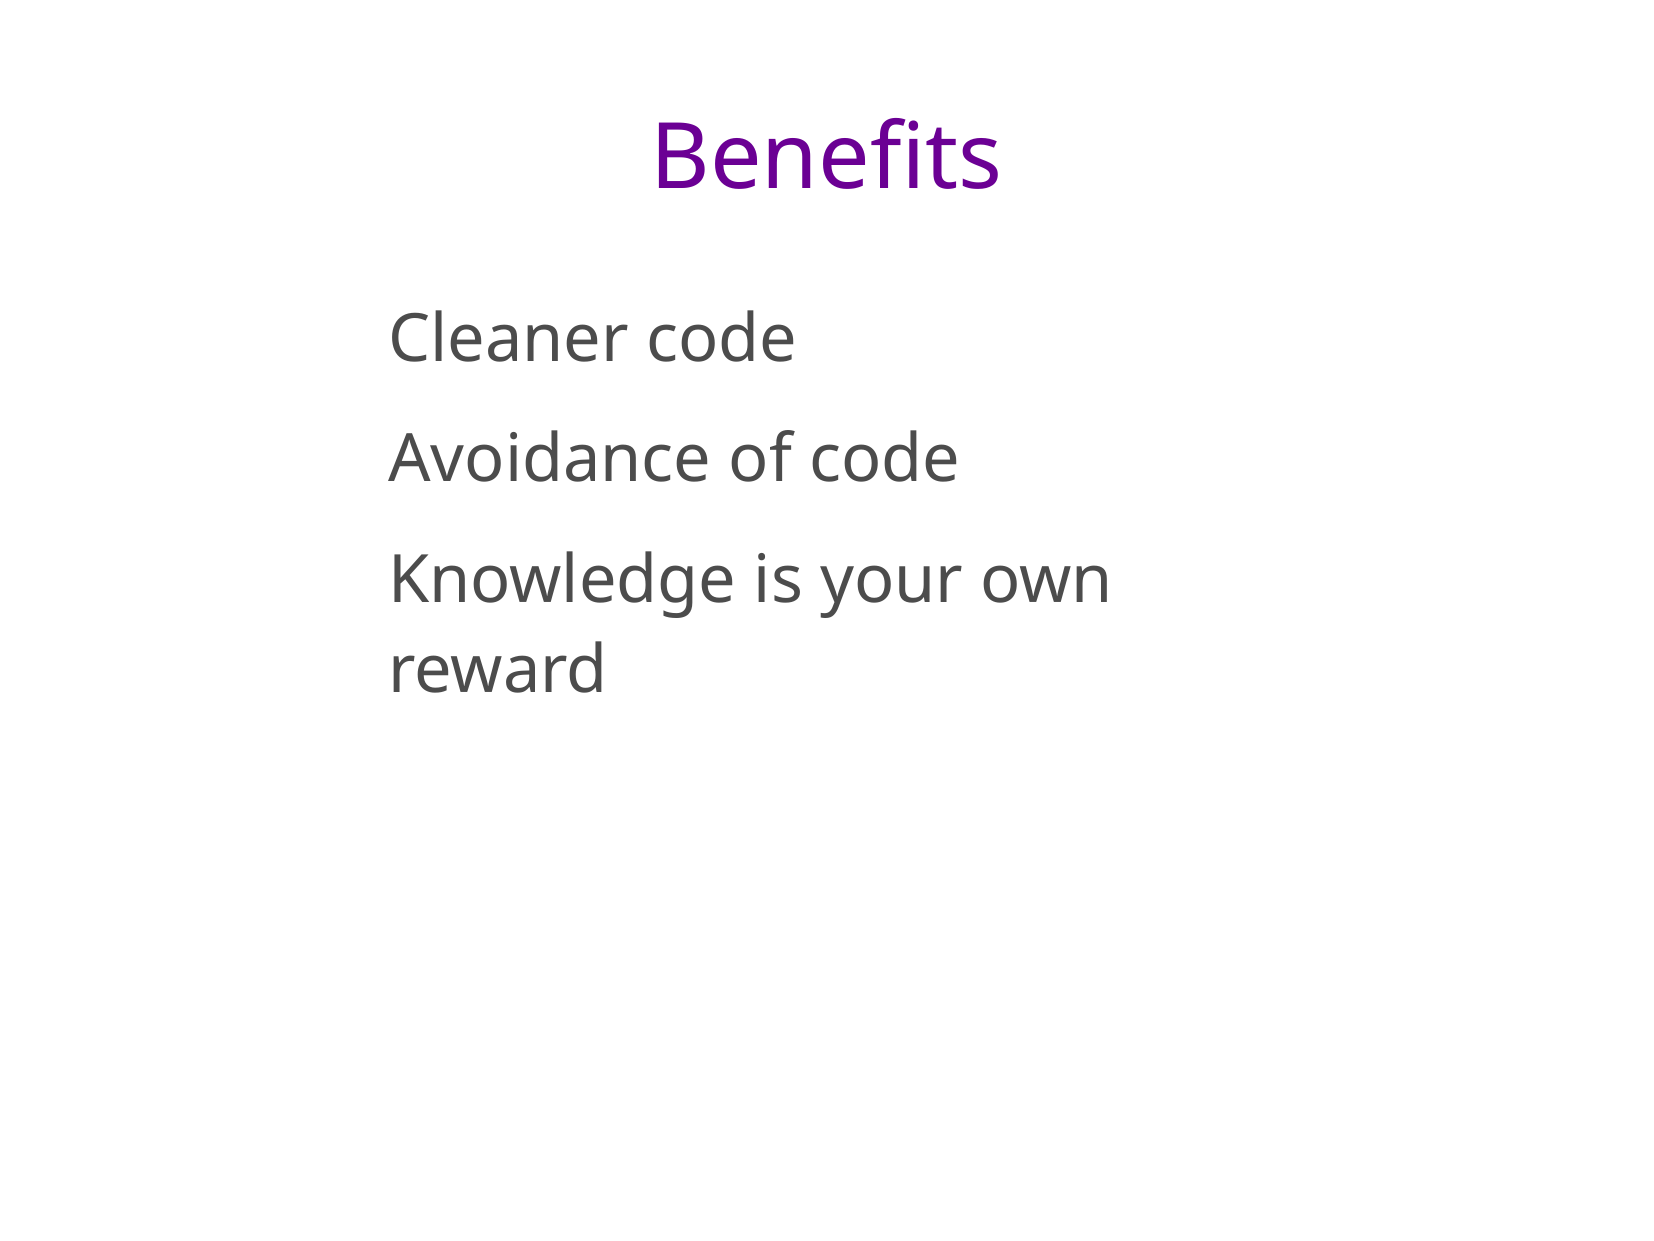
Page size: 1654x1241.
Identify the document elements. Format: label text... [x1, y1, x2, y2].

list Cleaner code Avoidance of code Knowledge is your own reward [317, 290, 1337, 1010]
title Benefits [82, 49, 1571, 257]
